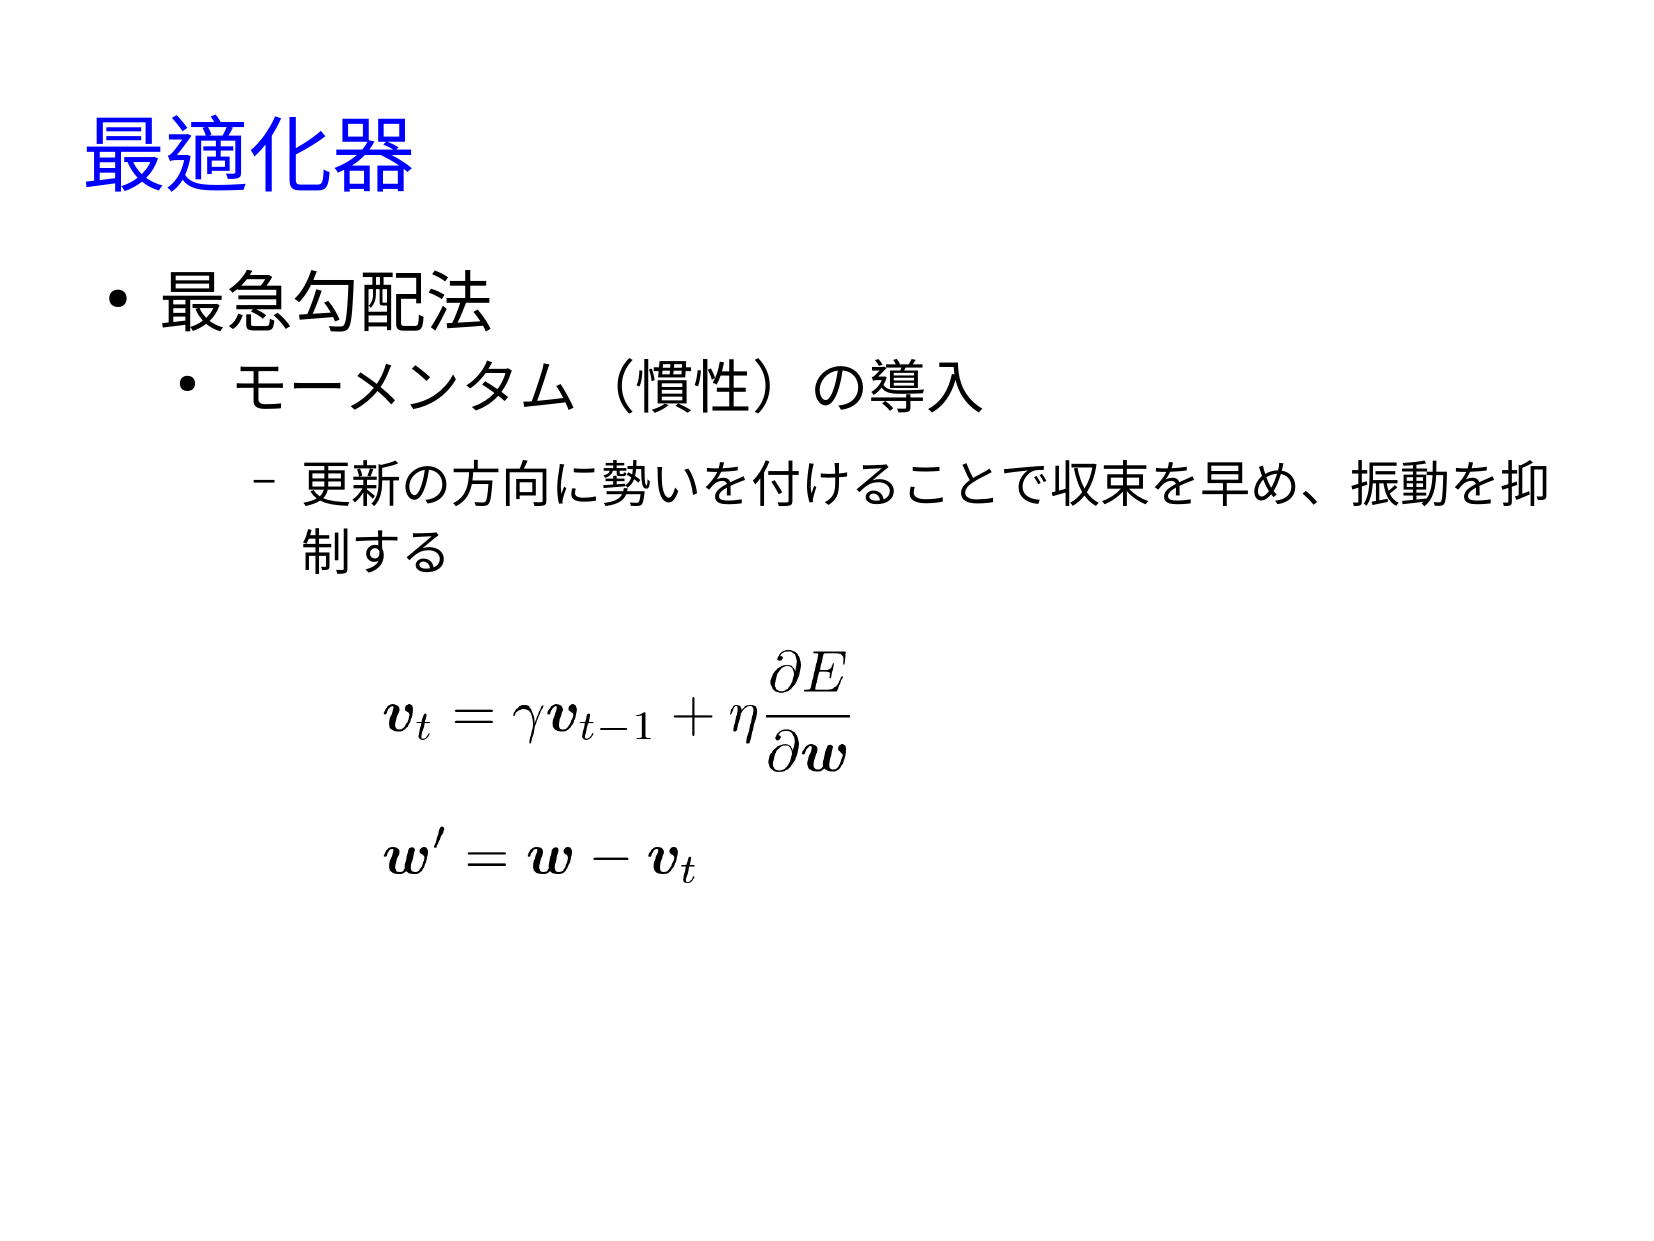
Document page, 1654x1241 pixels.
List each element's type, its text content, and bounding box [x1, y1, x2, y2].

title 最適化器 [82, 49, 1571, 257]
picture [383, 826, 695, 883]
picture [383, 649, 850, 772]
list 最急勾配法 モーメンタム（慣性）の導入 更新の方向に勢いを付けることで収束を早め、振動を抑制する [88, 255, 1577, 975]
